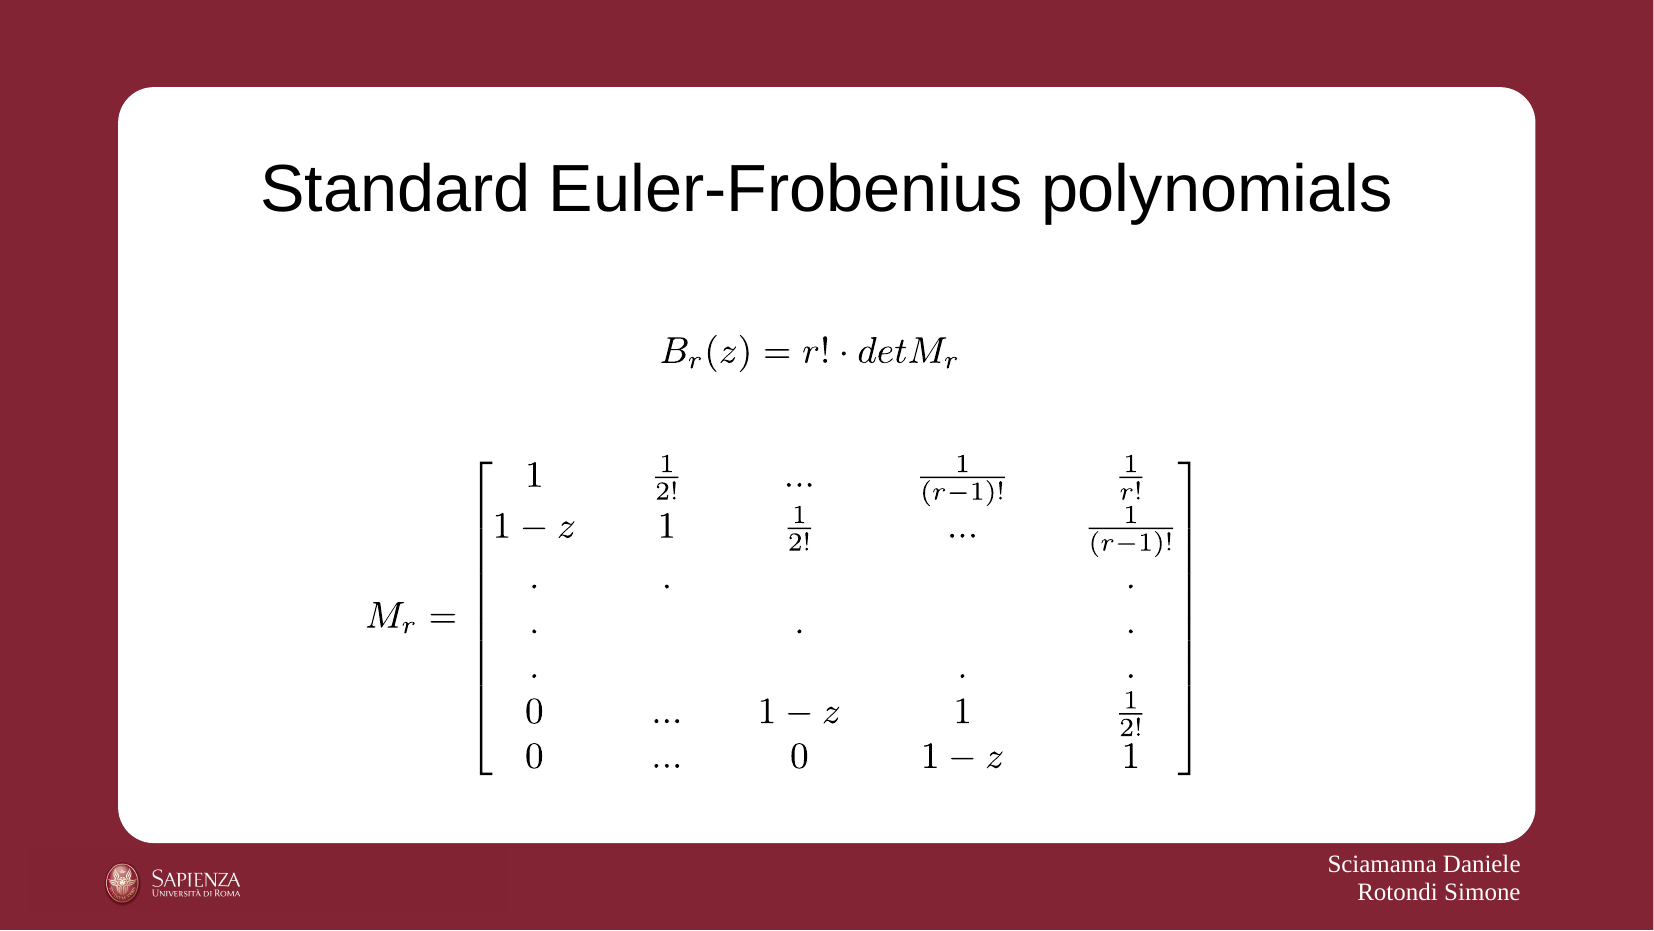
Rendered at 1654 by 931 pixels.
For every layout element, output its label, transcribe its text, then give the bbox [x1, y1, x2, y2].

text_box [118, 87, 1536, 844]
picture [29, 850, 508, 910]
title Standard Euler-Frobenius polynomials [162, 110, 1492, 266]
text_box Sciamanna Daniele Rotondi Simone [933, 843, 1536, 914]
